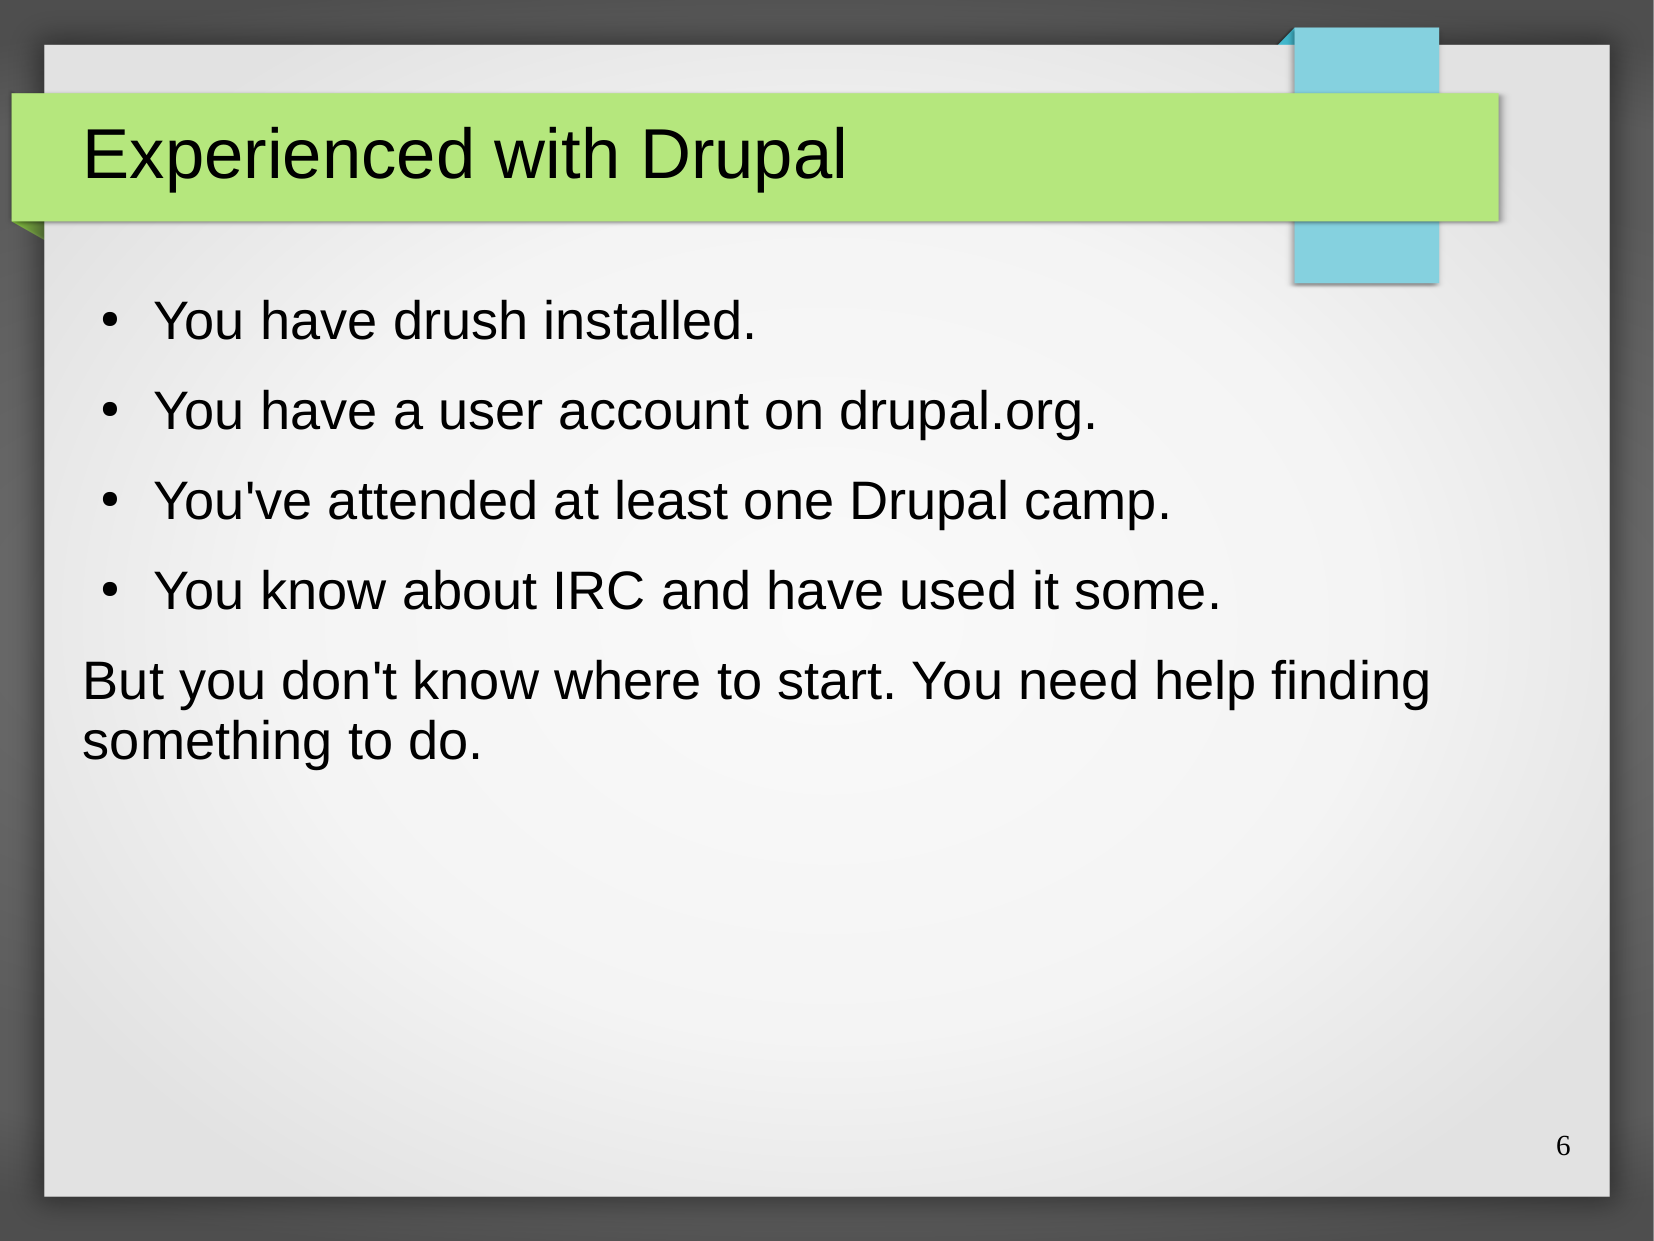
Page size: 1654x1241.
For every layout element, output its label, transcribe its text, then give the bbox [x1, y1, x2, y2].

picture [0, 0, 1654, 1241]
list You have drush installed. You have a user account on drupal.org. You've attended at least one Drupal camp. You know about IRC and have used it some. But you don't know where to start. You need help finding something to do. [82, 290, 1571, 1010]
title Experienced with Drupal [82, 94, 1264, 213]
